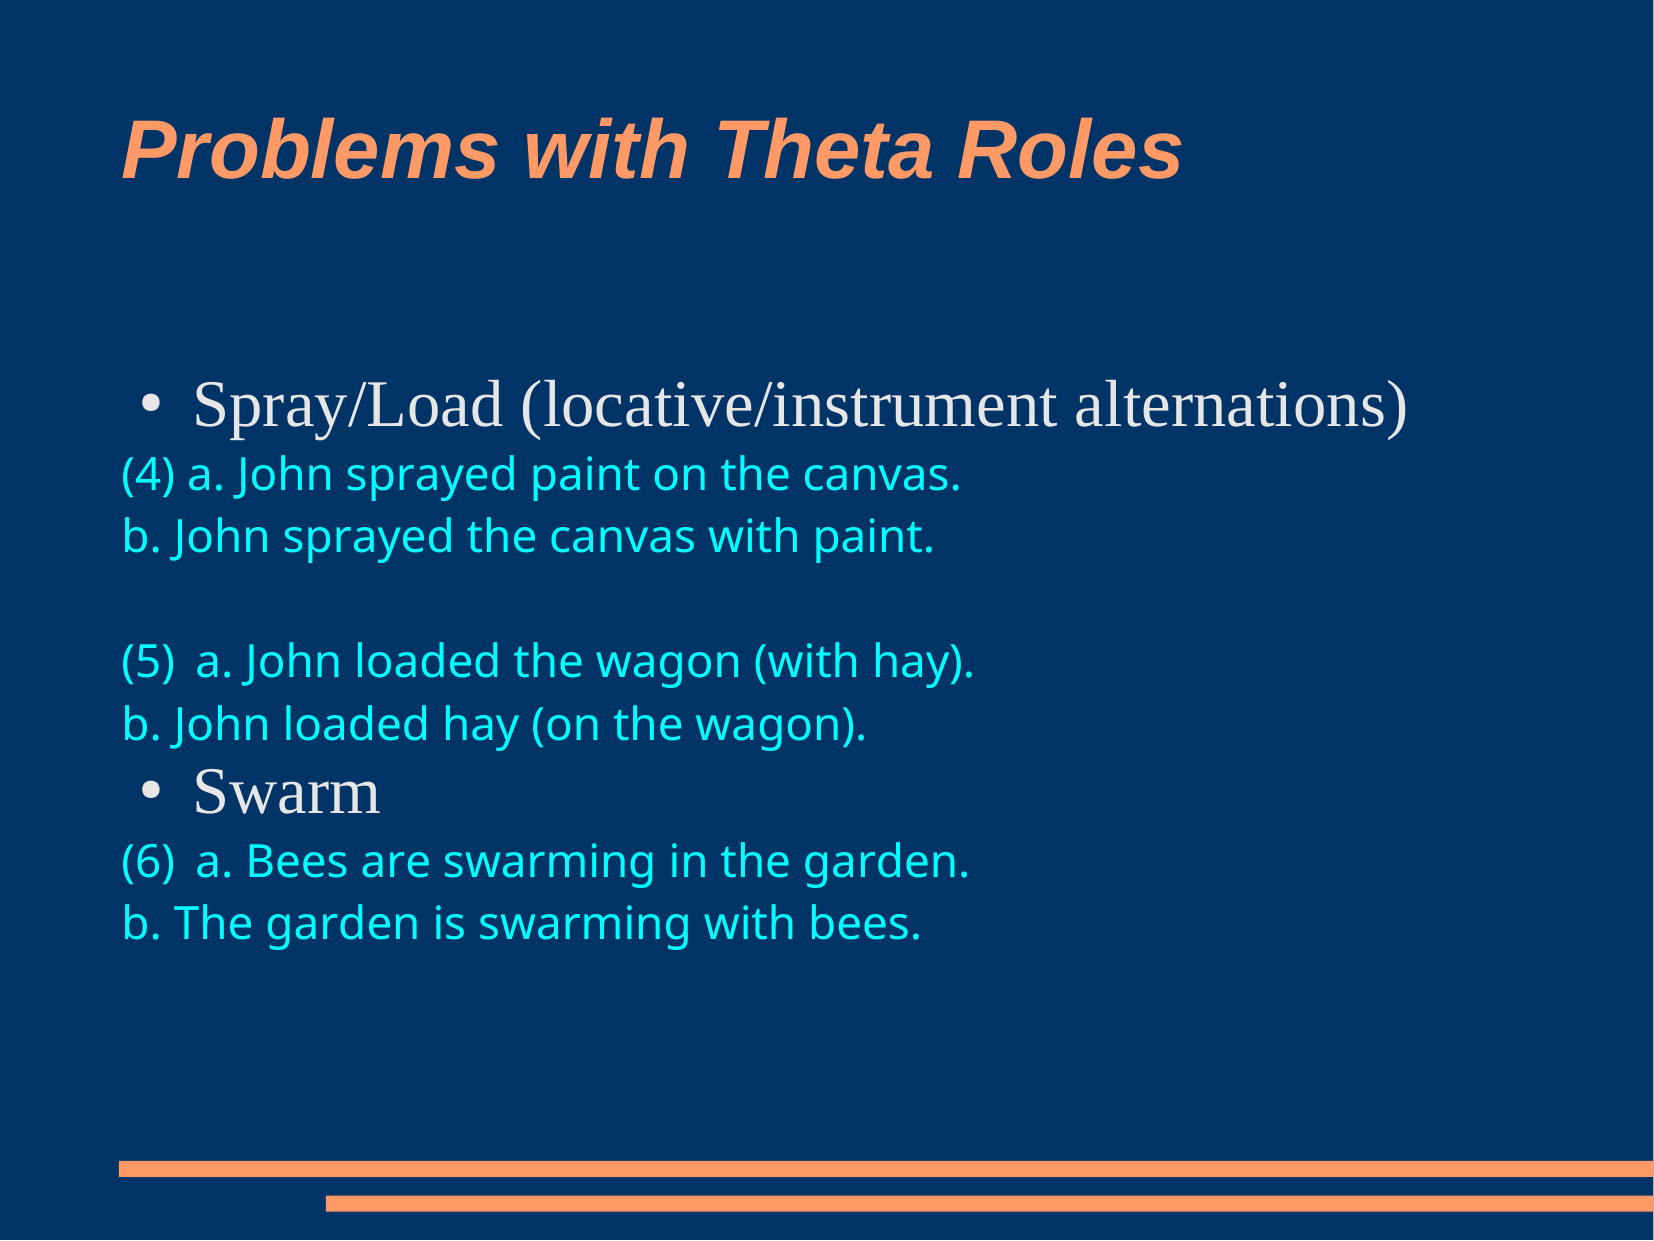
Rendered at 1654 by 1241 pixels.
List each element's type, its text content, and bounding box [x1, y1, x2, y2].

list Spray/Load (locative/instrument alternations) (4) a. John sprayed paint on the canvas. b. John sprayed the canvas with paint. (5) a. John loaded the wagon (with hay). b. John loaded hay (on the wagon). Swarm (6) a. Bees are swarming in the garden. b. The garden is swarming with bees. [121, 322, 1561, 1133]
title Problems with Theta Roles [121, 46, 1534, 254]
